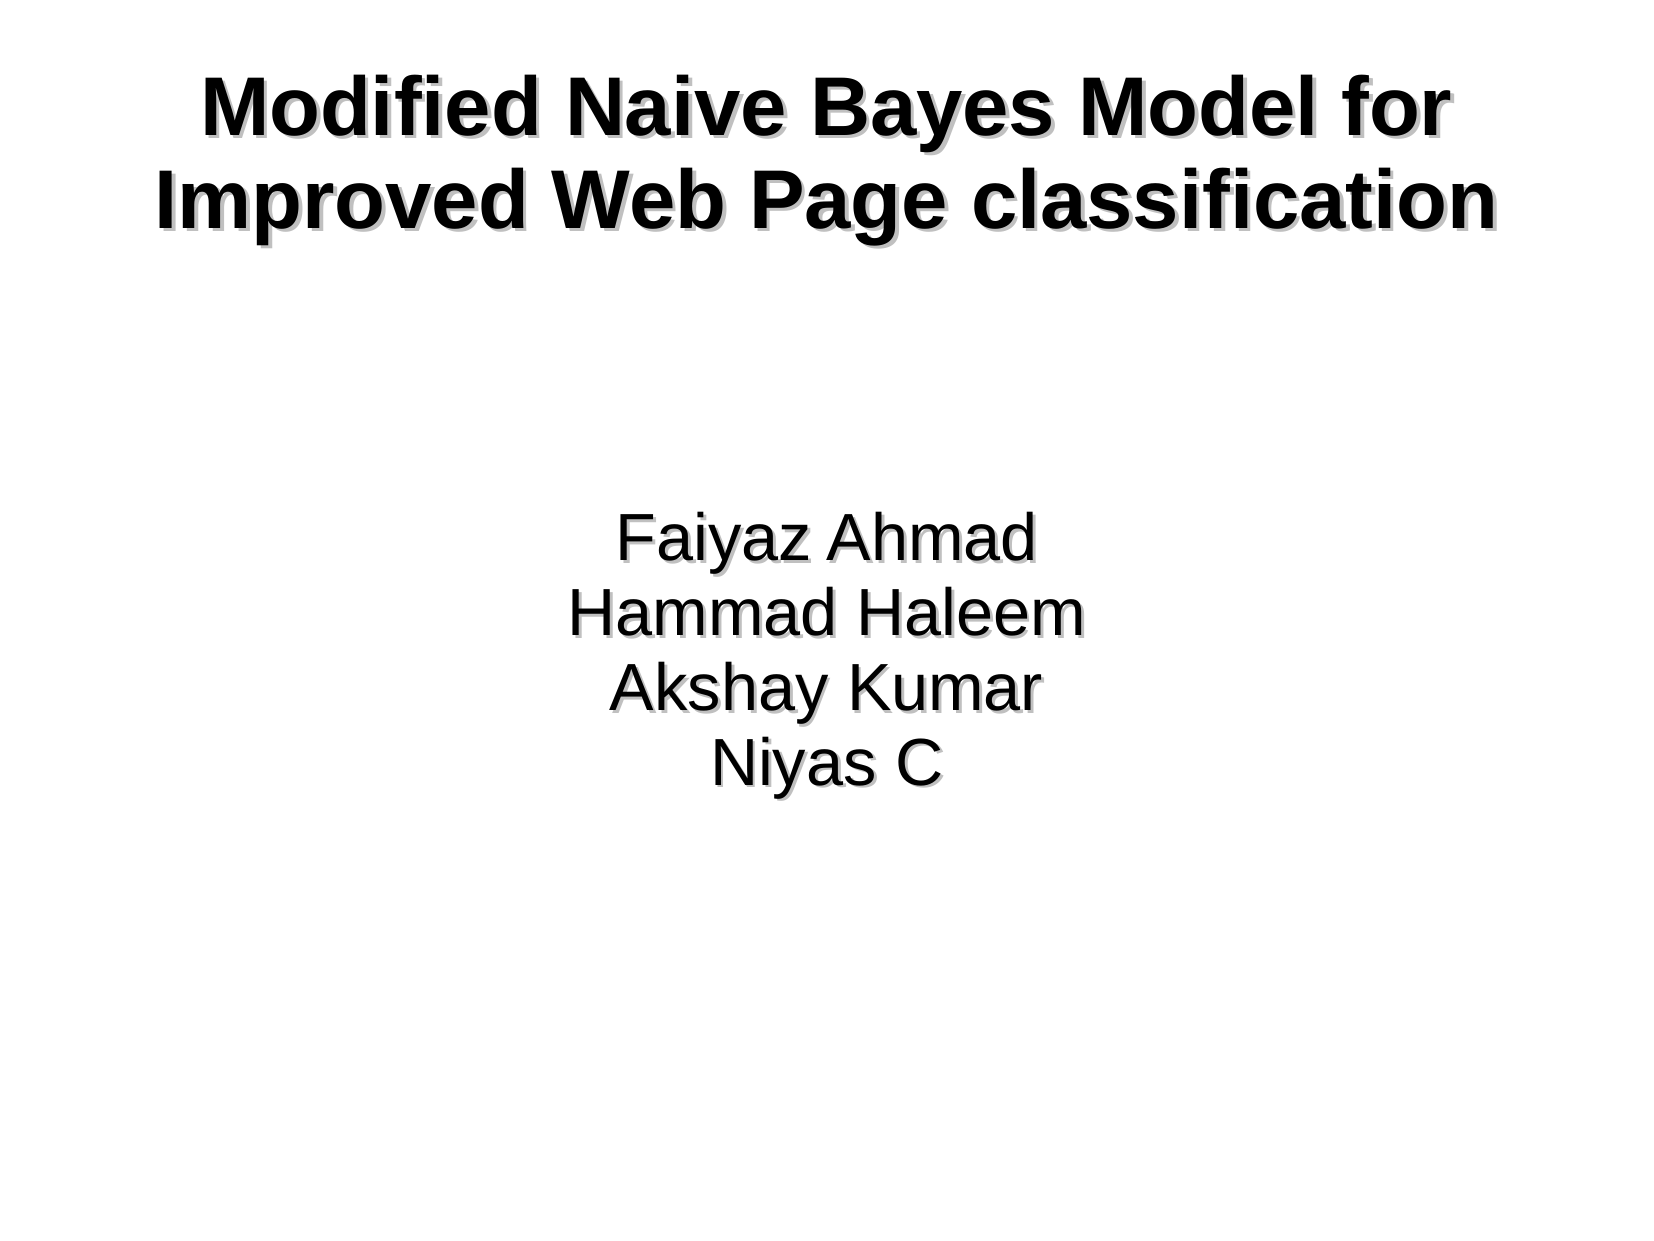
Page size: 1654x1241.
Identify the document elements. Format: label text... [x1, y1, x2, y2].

subtitle Faiyaz Ahmad Hammad Haleem Akshay Kumar Niyas C [82, 290, 1571, 1010]
title Modified Naive Bayes Model for Improved Web Page classification [82, 49, 1571, 257]
